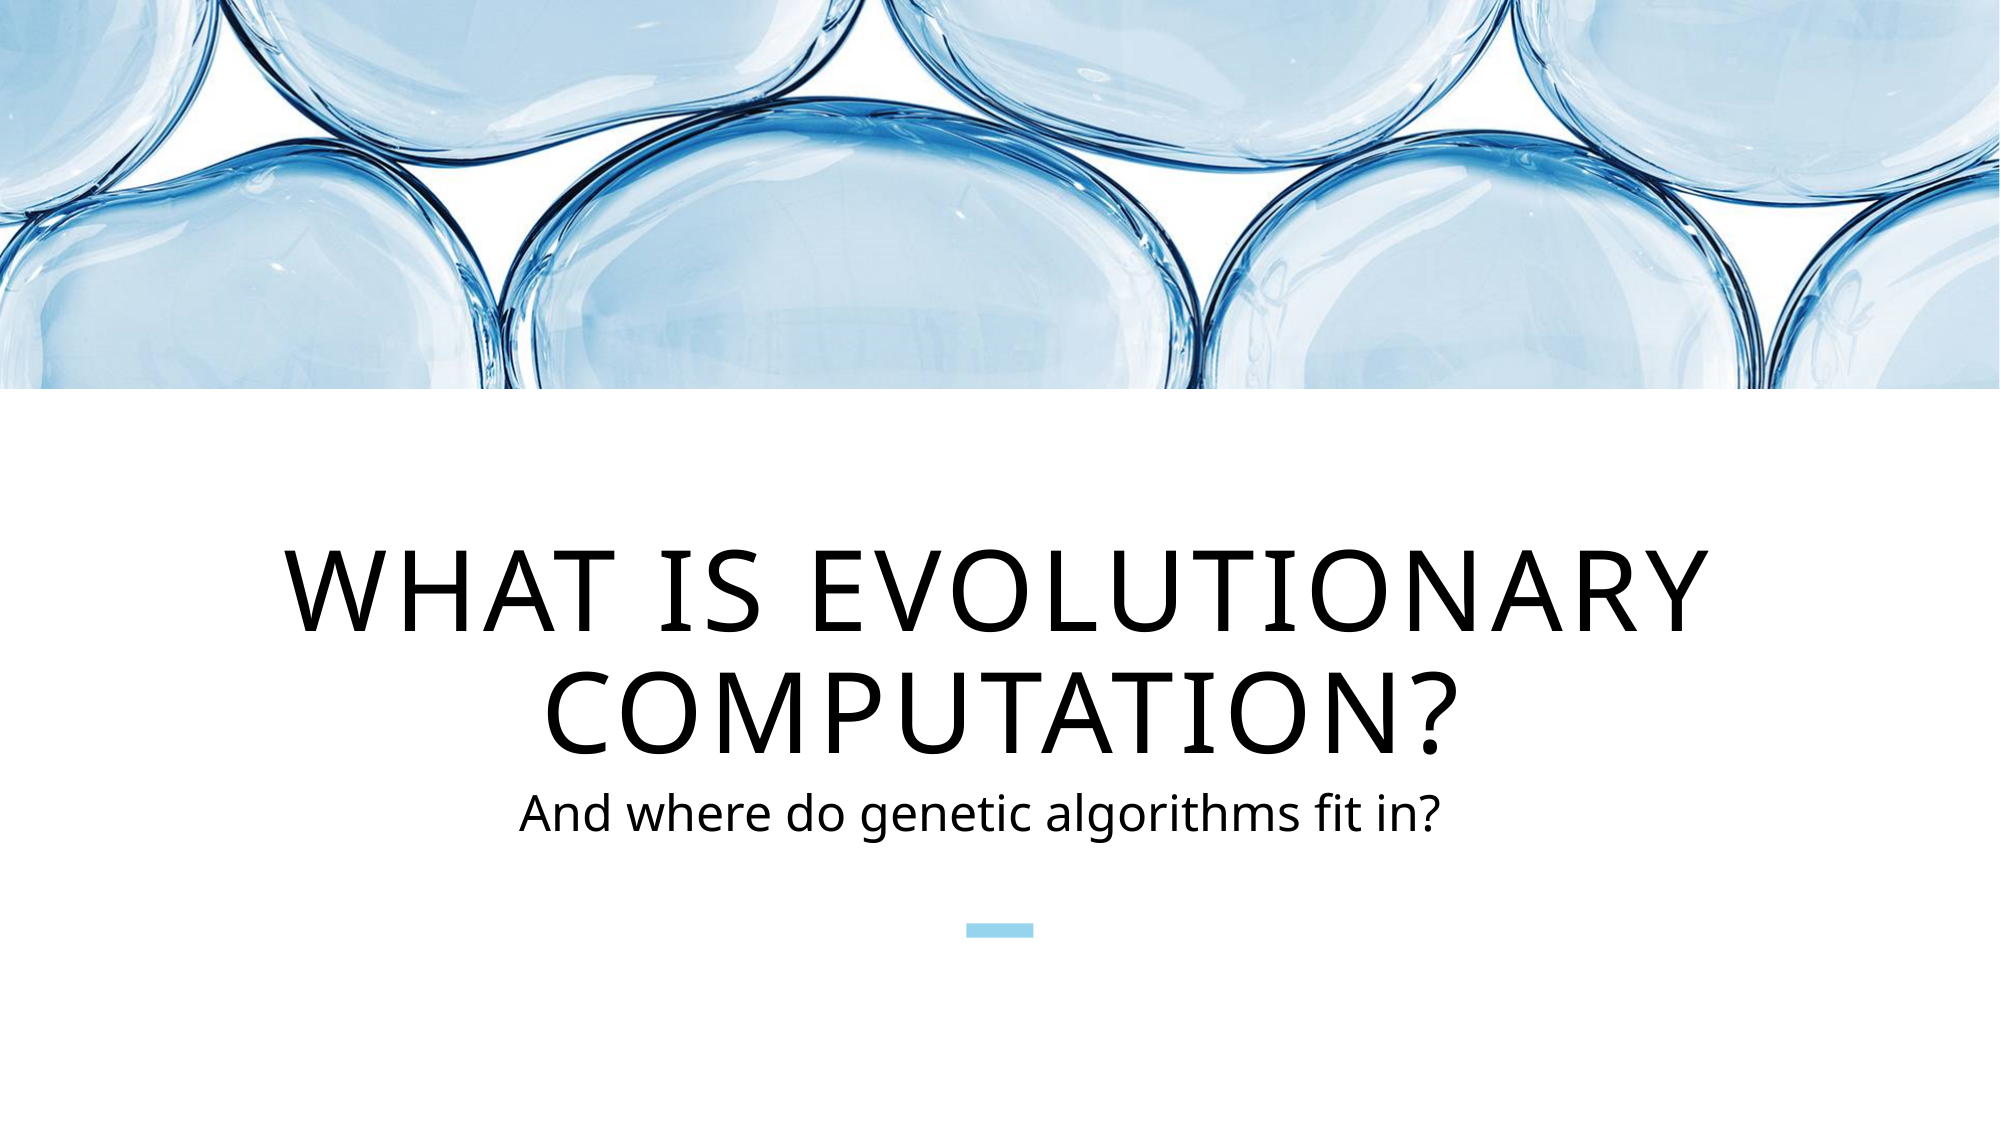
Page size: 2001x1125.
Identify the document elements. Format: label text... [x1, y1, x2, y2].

picture [0, 0, 2000, 389]
title What is Evolutionary computation? [138, 442, 1863, 870]
subtitle And where do genetic algorithms fit in? [118, 781, 1844, 857]
